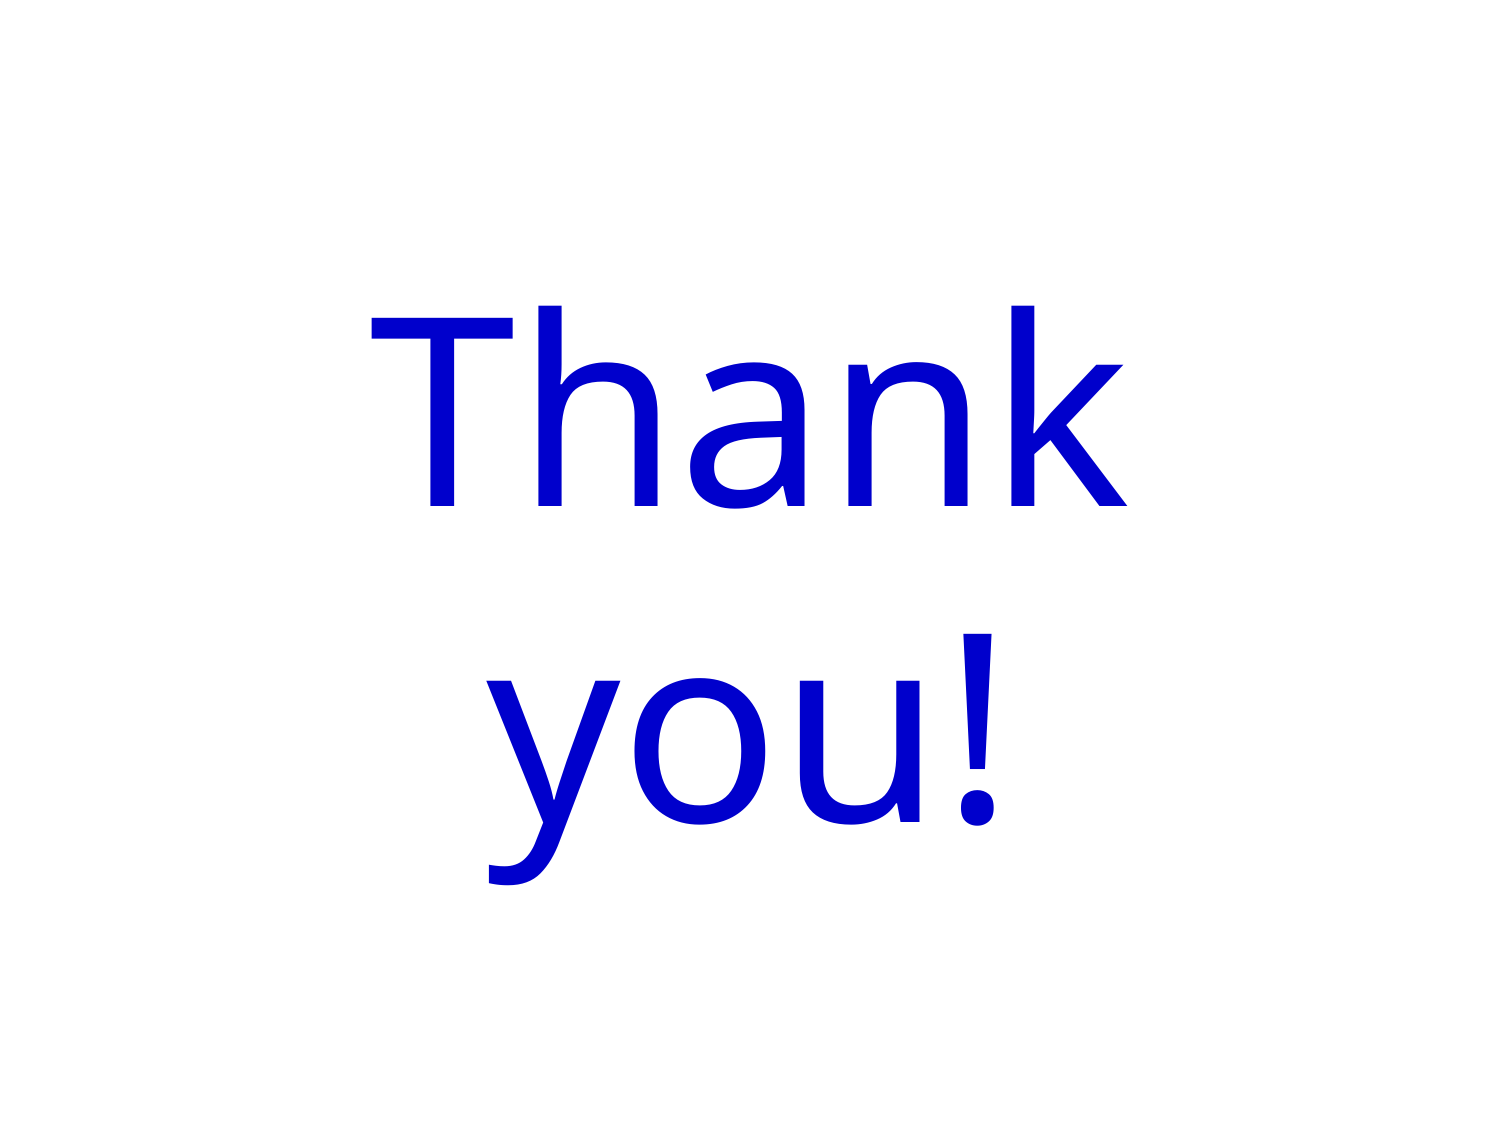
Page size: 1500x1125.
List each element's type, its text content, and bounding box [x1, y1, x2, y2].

title Thank you! [75, 464, 1426, 653]
